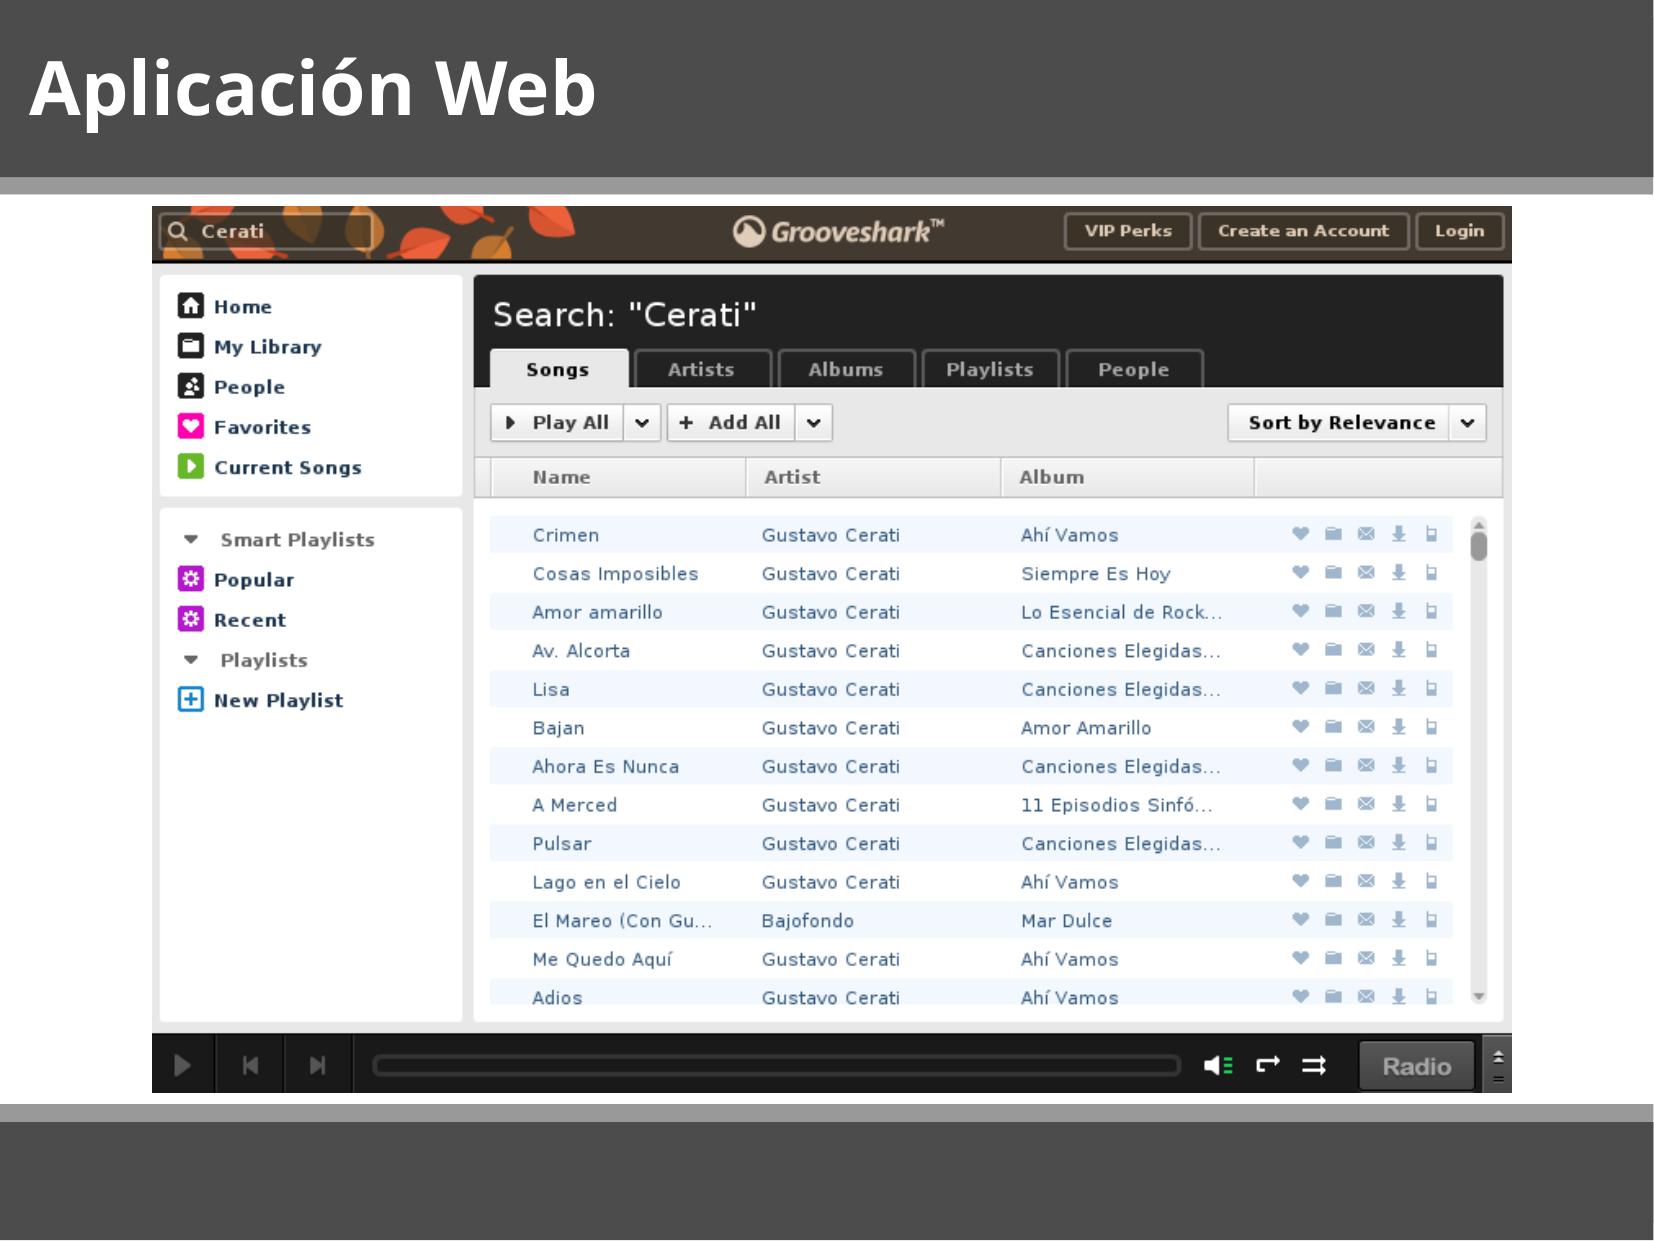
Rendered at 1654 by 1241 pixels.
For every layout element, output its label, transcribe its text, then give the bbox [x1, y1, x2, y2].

picture [152, 206, 1512, 1093]
title Aplicación Web [29, 15, 1654, 158]
